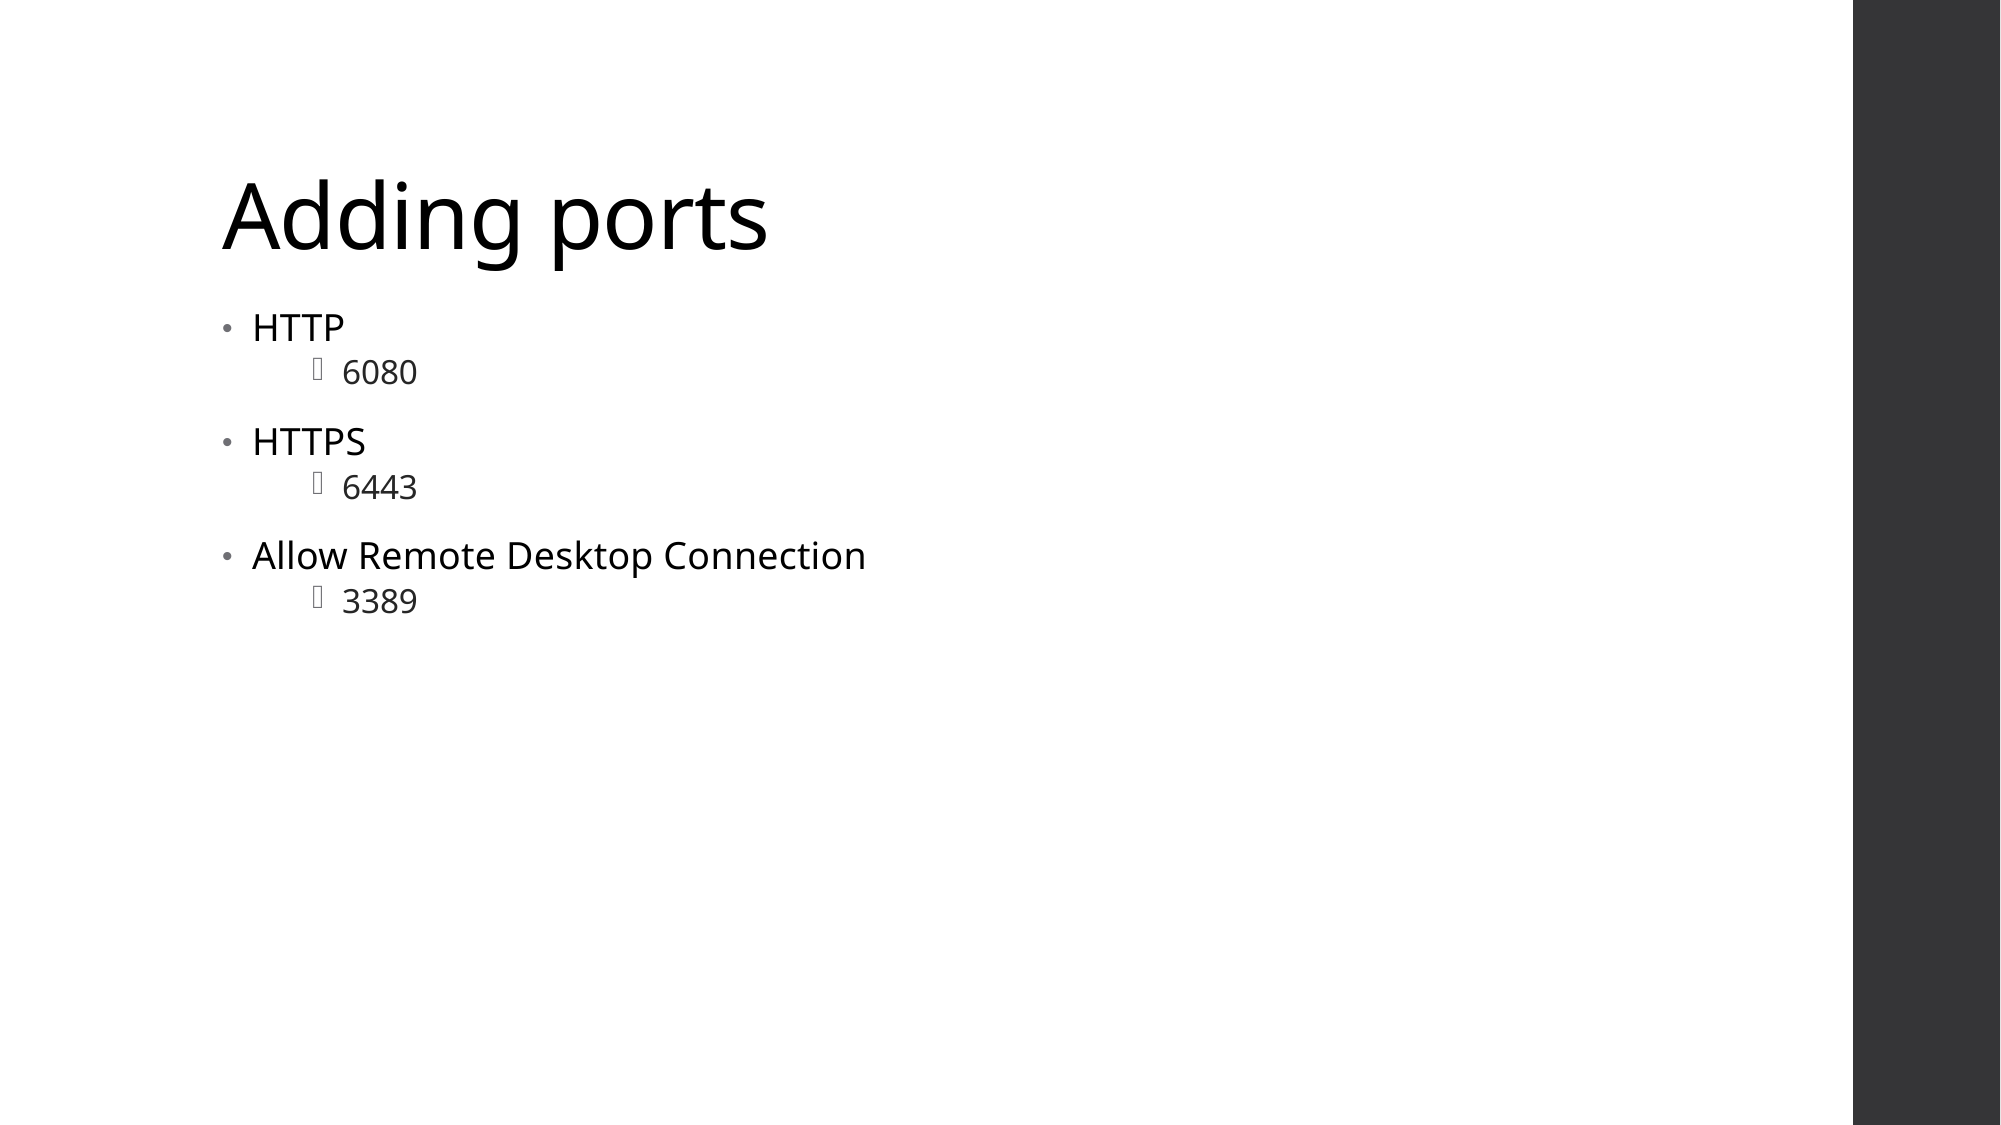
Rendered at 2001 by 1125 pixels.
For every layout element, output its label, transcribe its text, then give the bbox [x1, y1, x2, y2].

list HTTP 6080 HTTPS 6443 Allow Remote Desktop Connection 3389 [206, 299, 1617, 1014]
title Adding ports [206, 60, 1797, 278]
